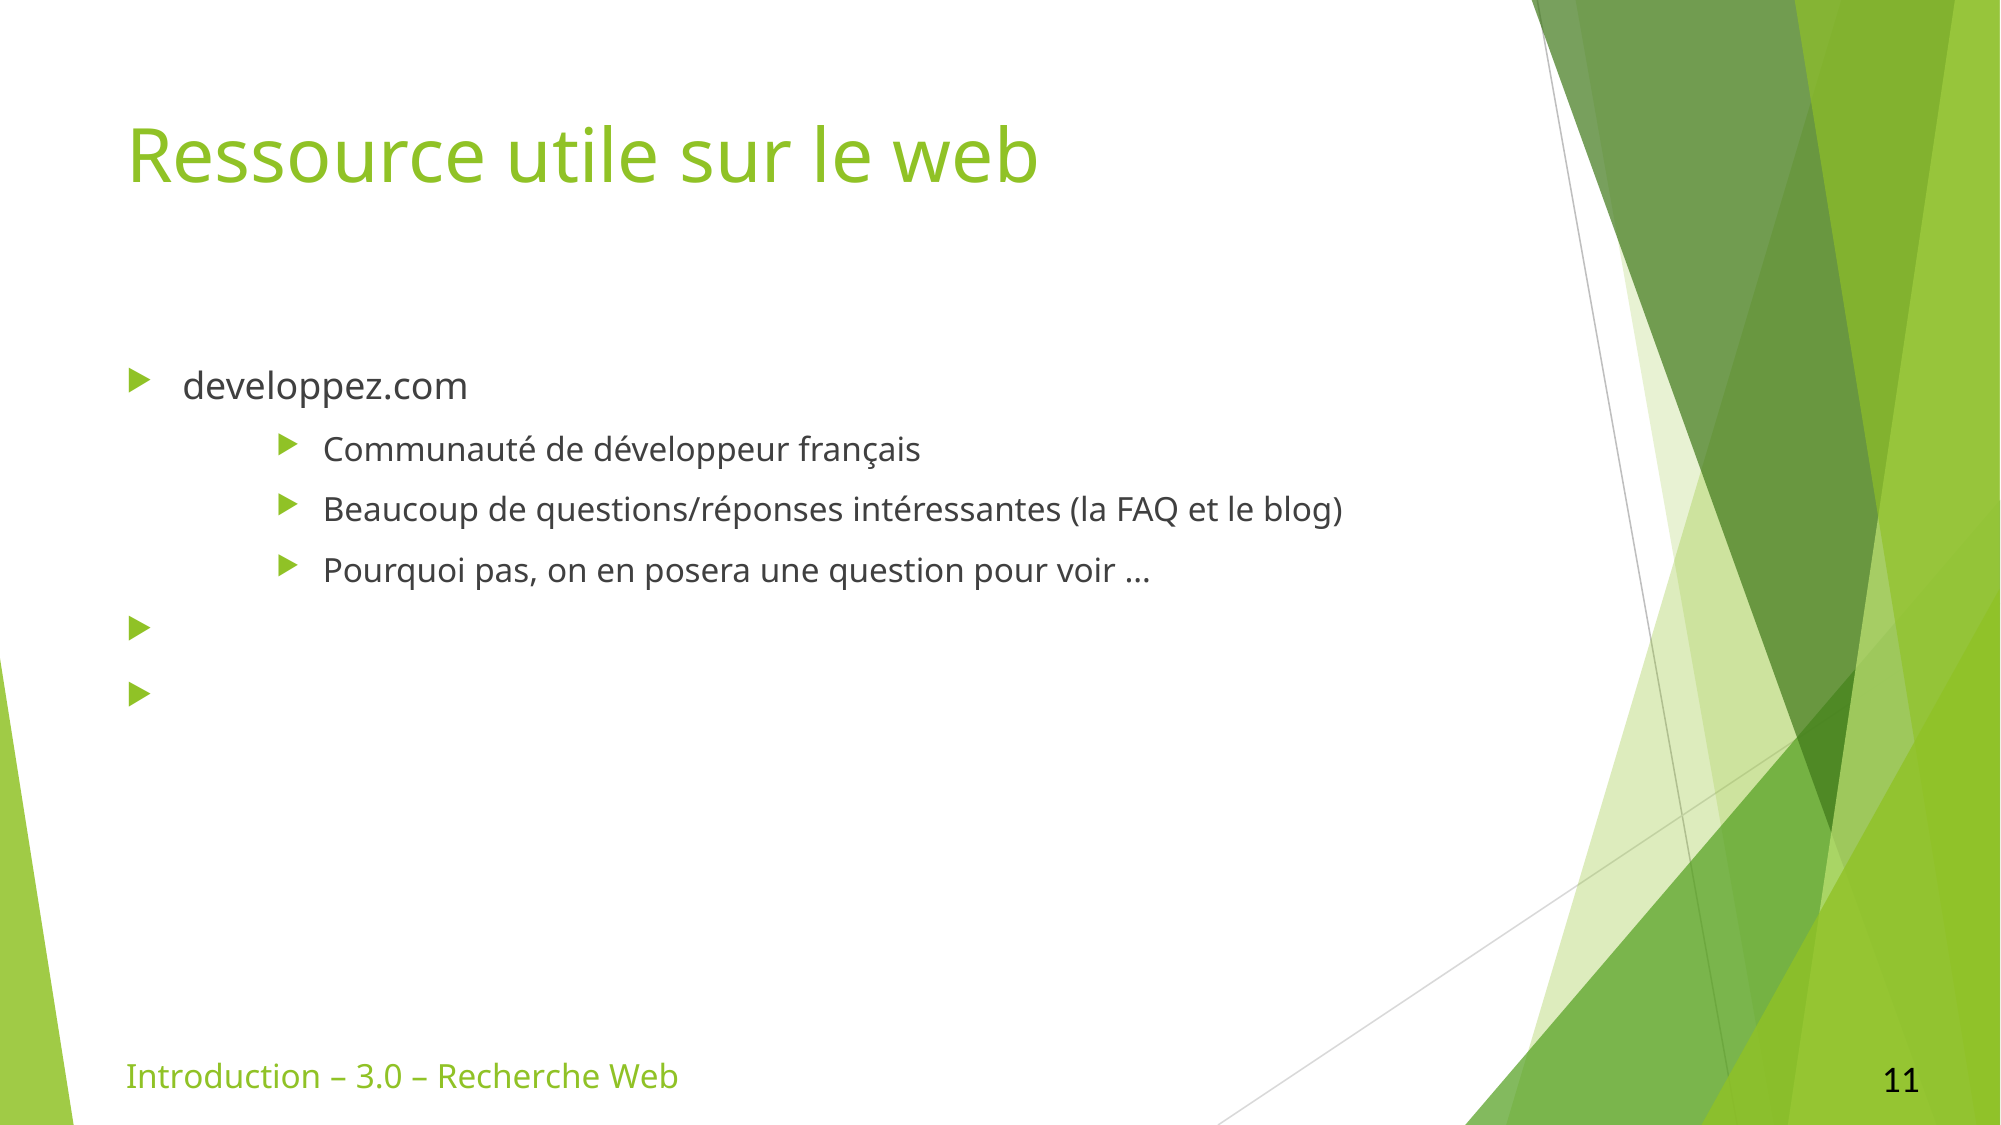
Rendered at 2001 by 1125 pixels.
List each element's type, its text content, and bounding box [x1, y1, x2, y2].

text_box Introduction – 3.0 – Recherche Web [111, 1047, 1094, 1109]
list developpez.com Communauté de développeur français Beaucoup de questions/réponses intéressantes (la FAQ et le blog) Pourquoi pas, on en posera une question pour voir … [111, 354, 1522, 992]
title Ressource utile sur le web [111, 99, 1522, 317]
text_box [1866, 1047, 1979, 1108]
